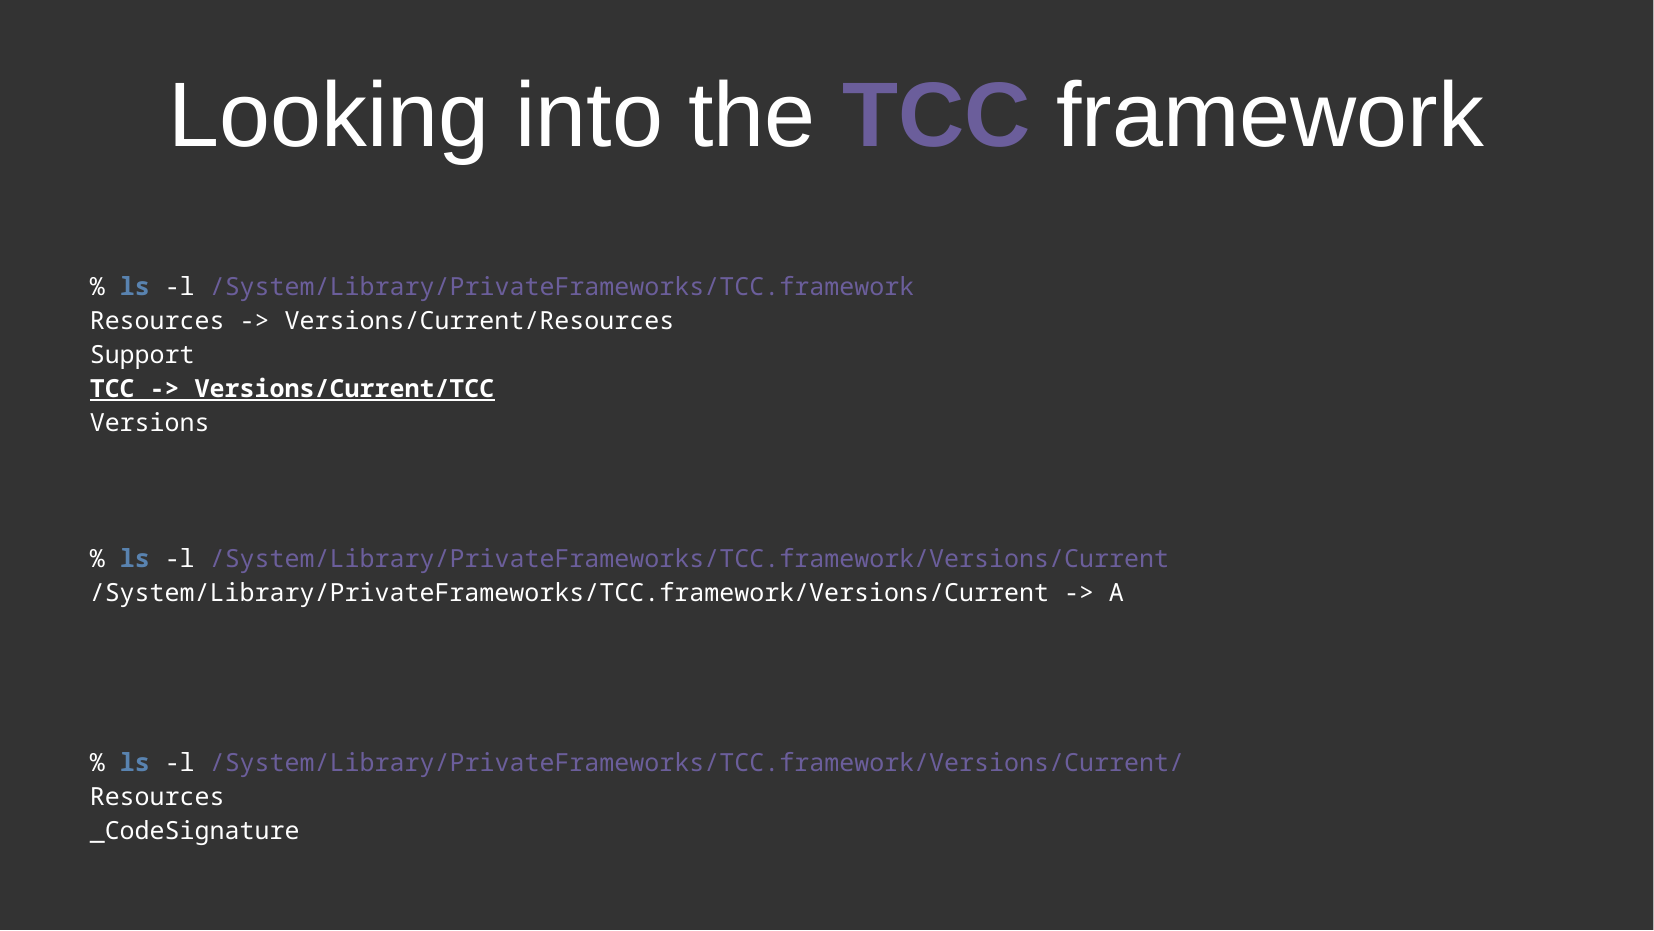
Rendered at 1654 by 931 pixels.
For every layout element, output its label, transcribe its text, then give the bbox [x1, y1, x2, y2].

text_box % ls -l /System/Library/PrivateFrameworks/TCC.framework Resources -> Versions/Current/Resources Support TCC -> Versions/Current/TCC Versions % ls -l /System/Library/PrivateFrameworks/TCC.framework/Versions/Current /System/Library/PrivateFrameworks/TCC.framework/Versions/Current -> A % ls -l /System/Library/PrivateFrameworks/TCC.framework/Versions/Current/ Resources _CodeSignature [75, 256, 1613, 826]
title Looking into the TCC framework [82, 37, 1571, 193]
